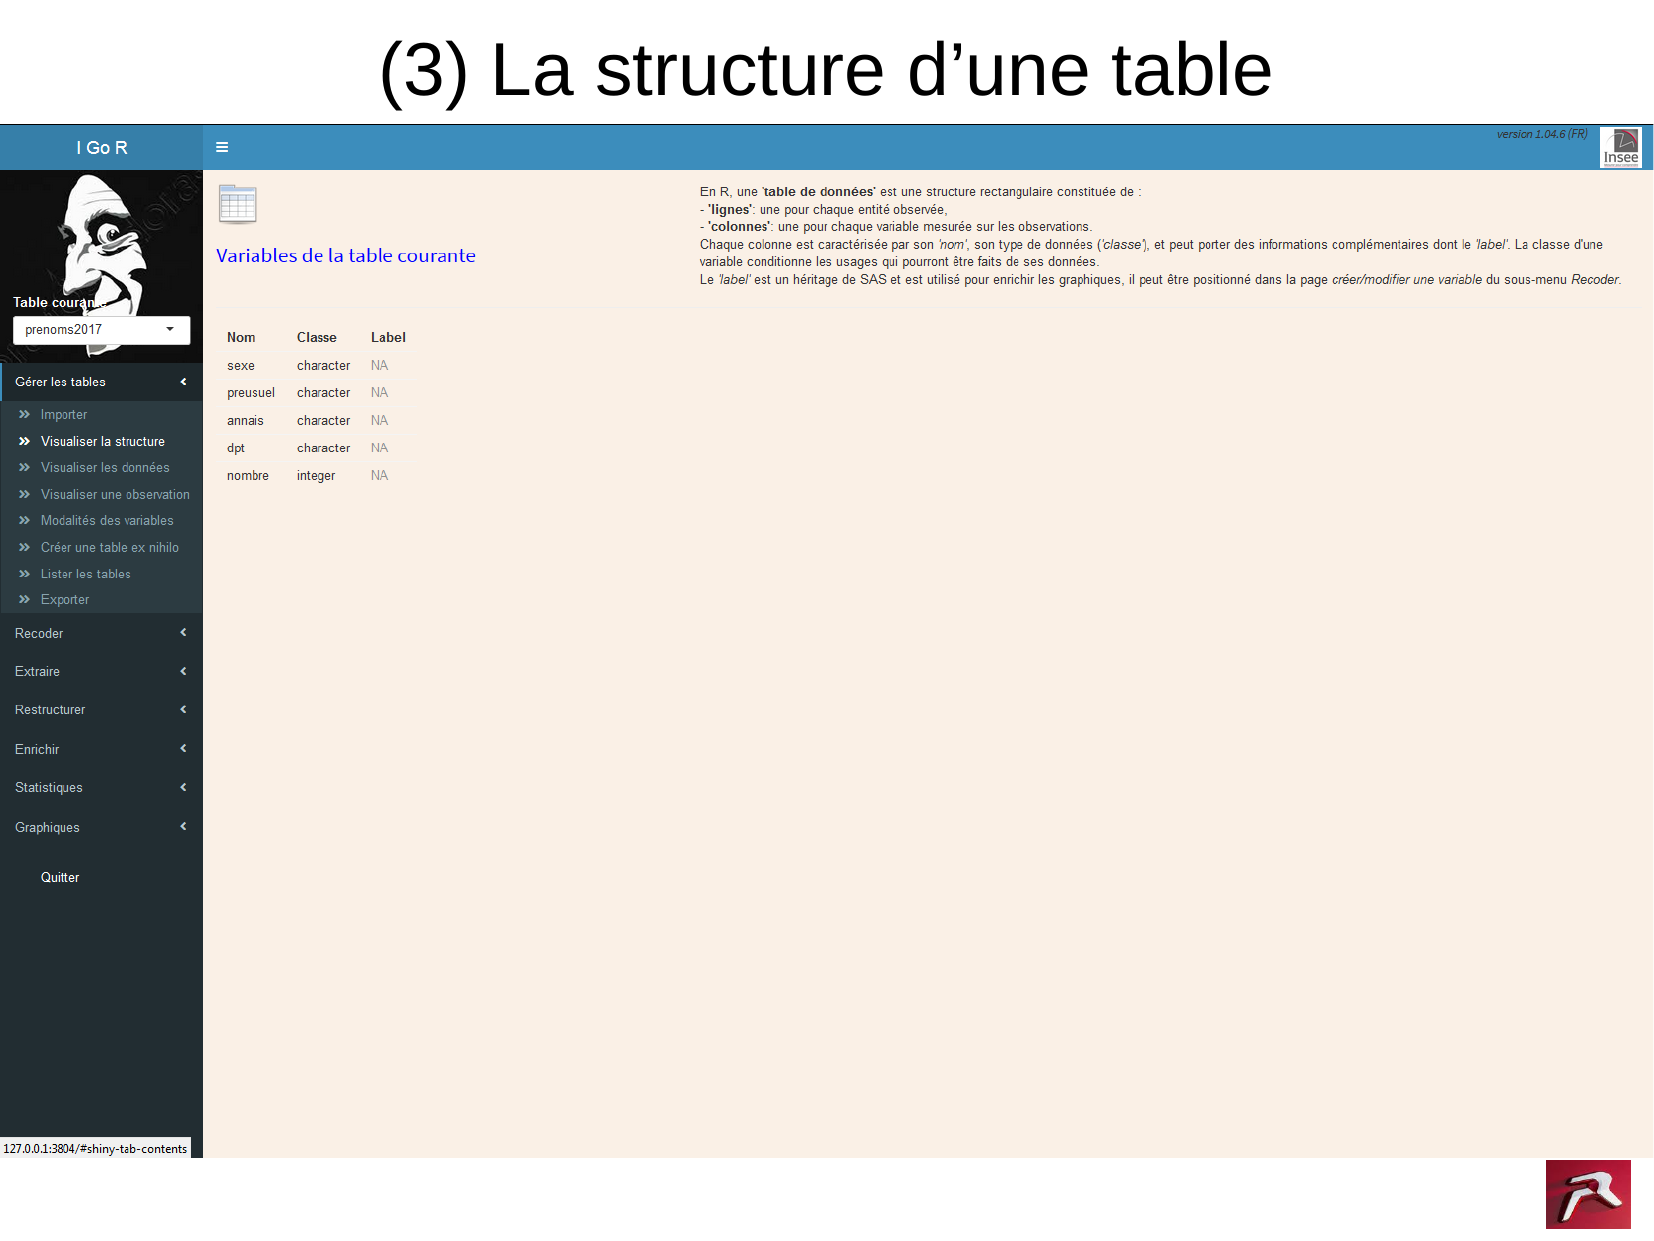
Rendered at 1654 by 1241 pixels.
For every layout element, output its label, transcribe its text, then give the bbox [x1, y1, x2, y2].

picture [1546, 1160, 1631, 1229]
title (3) La structure d’une table [82, 27, 1571, 112]
picture [0, 124, 1654, 1158]
